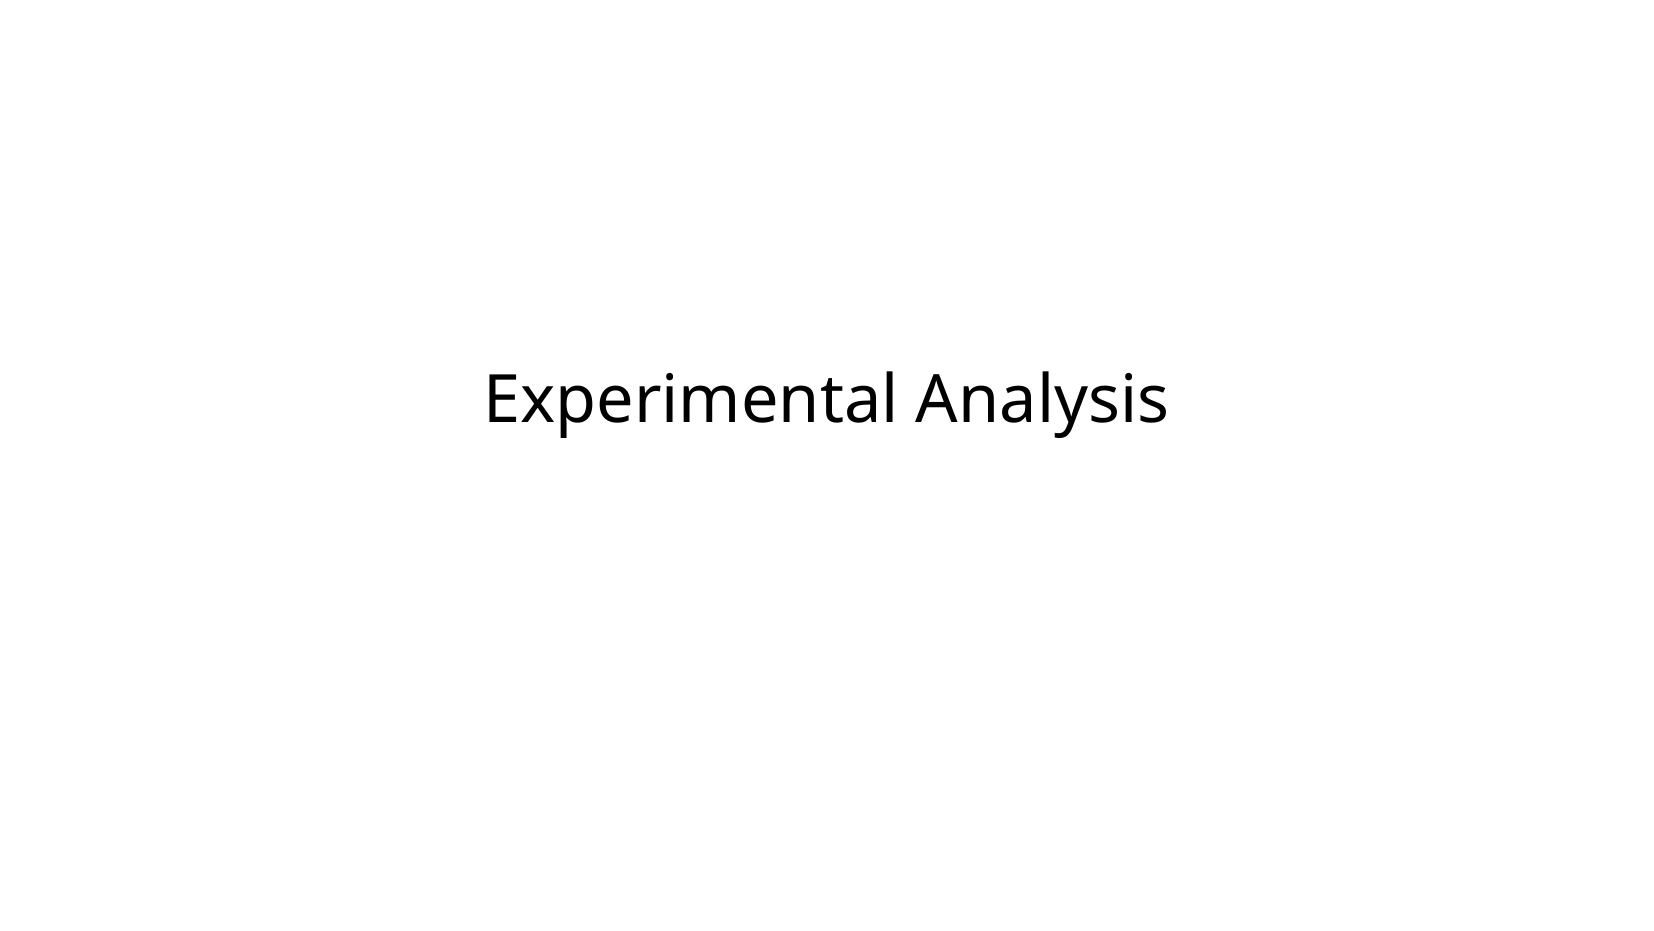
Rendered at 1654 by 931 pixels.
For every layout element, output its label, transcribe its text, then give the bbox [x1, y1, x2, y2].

text_box Experimental Analysis [82, 37, 1571, 758]
